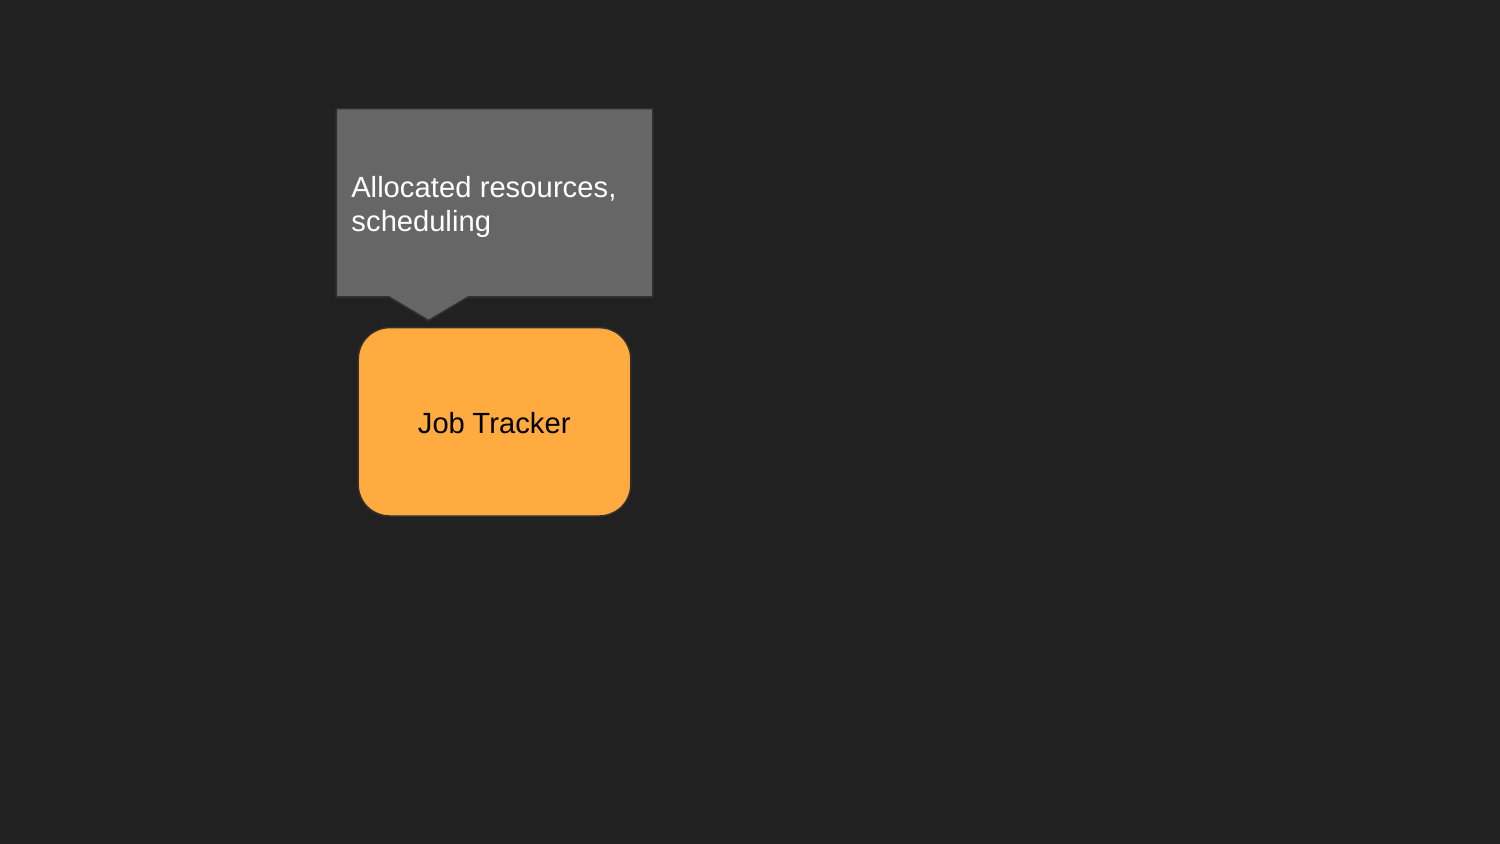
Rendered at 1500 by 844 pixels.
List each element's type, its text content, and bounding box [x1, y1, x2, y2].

text_box Job Tracker [358, 327, 631, 517]
text_box Allocated resources, scheduling [336, 108, 653, 321]
